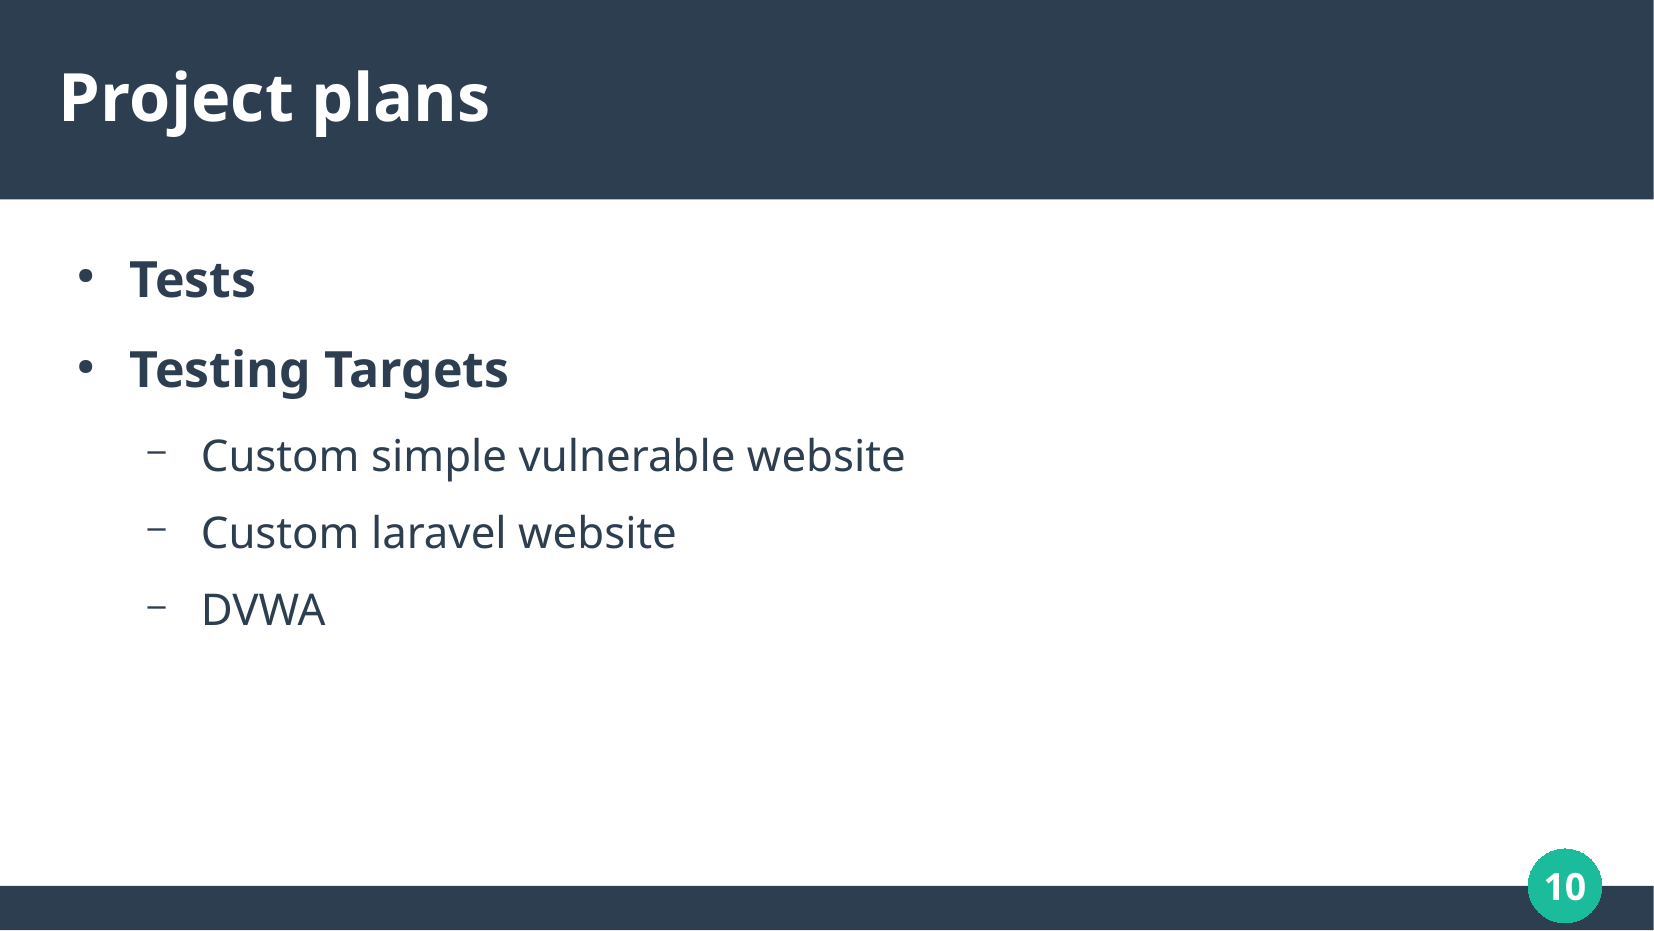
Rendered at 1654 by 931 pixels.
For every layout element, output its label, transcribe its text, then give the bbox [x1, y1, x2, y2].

list Tests Testing Targets Custom simple vulnerable website Custom laravel website DVWA [59, 243, 1595, 864]
title Project plans [59, 37, 1595, 155]
